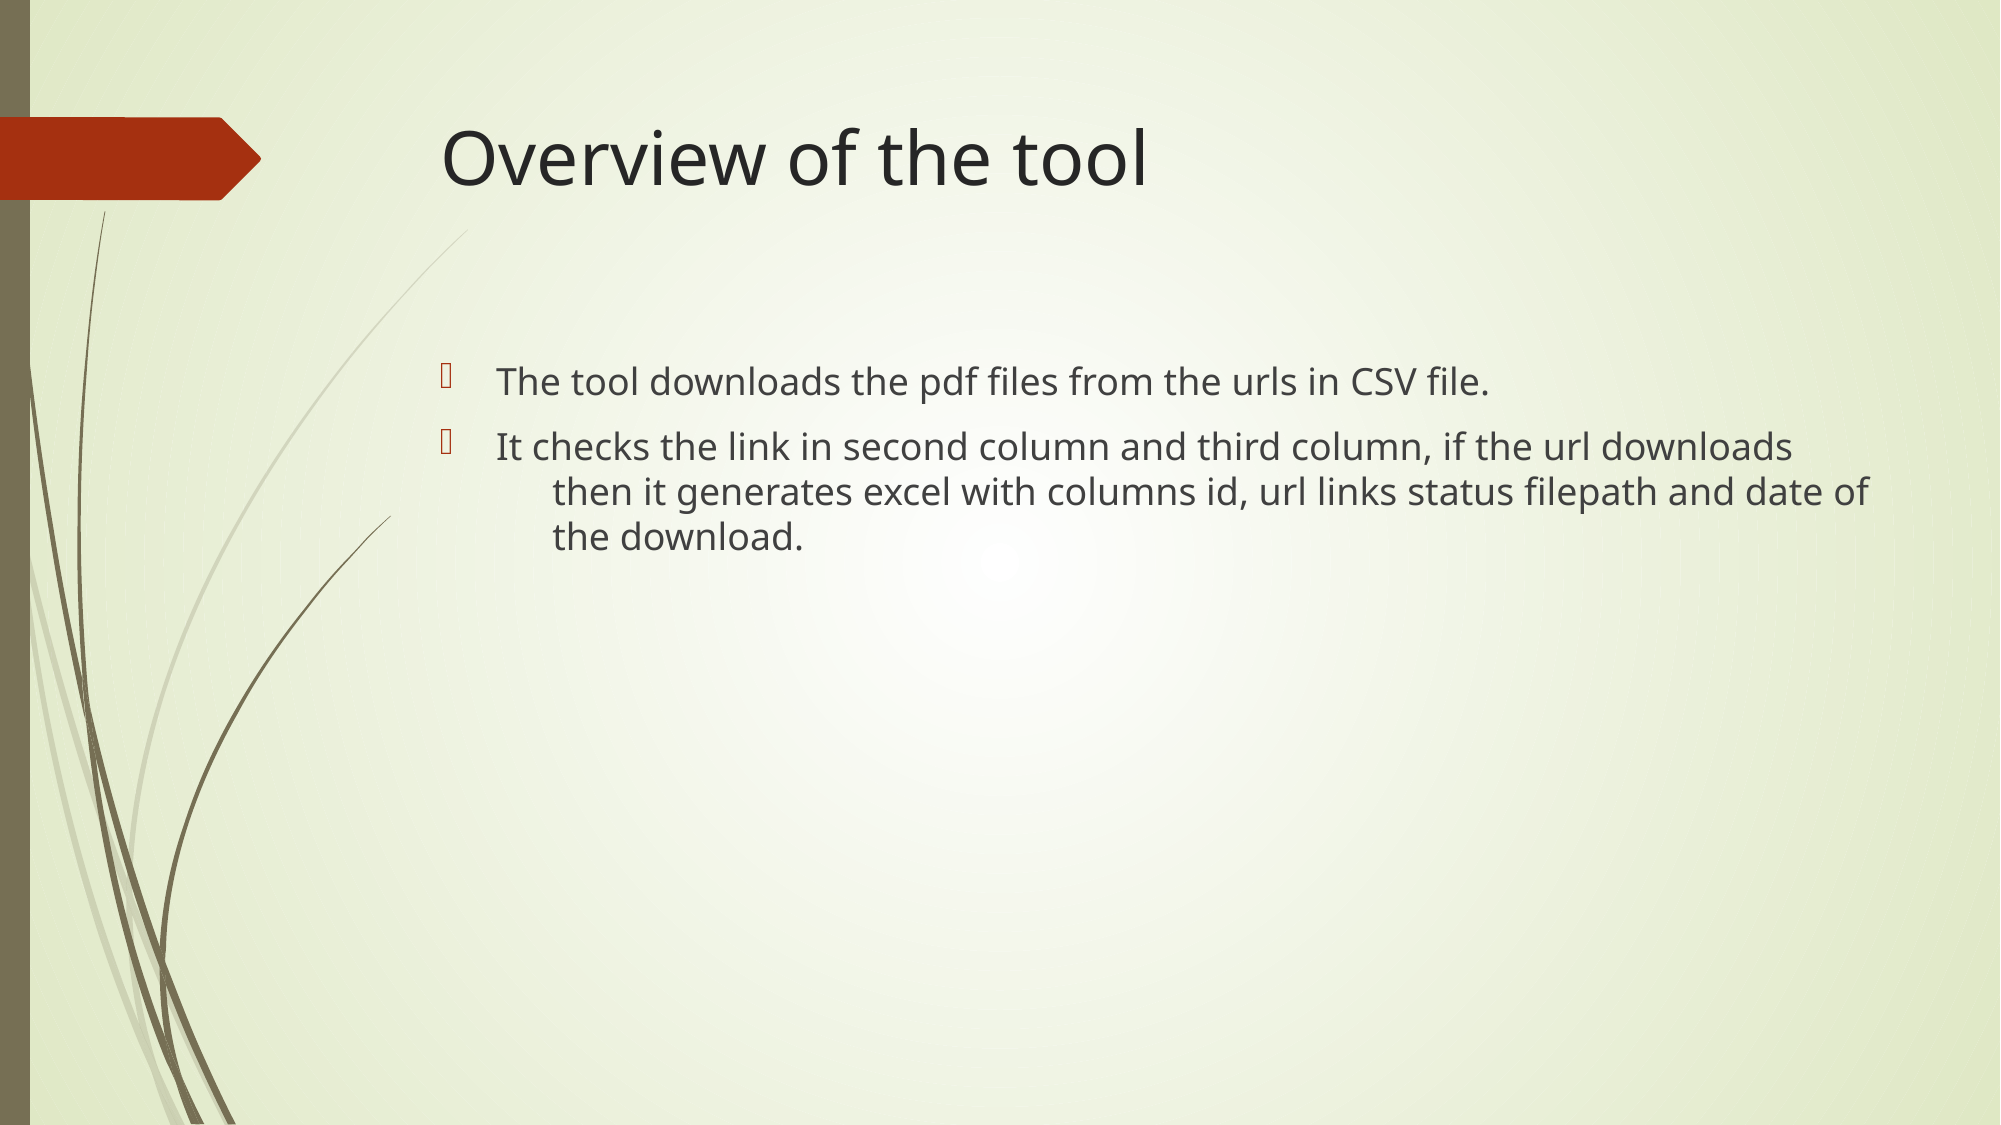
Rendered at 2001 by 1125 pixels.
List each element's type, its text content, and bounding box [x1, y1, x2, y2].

title Overview of the tool [425, 102, 1888, 313]
list The tool downloads the pdf files from the urls in CSV file. It checks the link in second column and third column, if the url downloads then it generates excel with columns id, url links status filepath and date of the download. [424, 350, 1888, 970]
